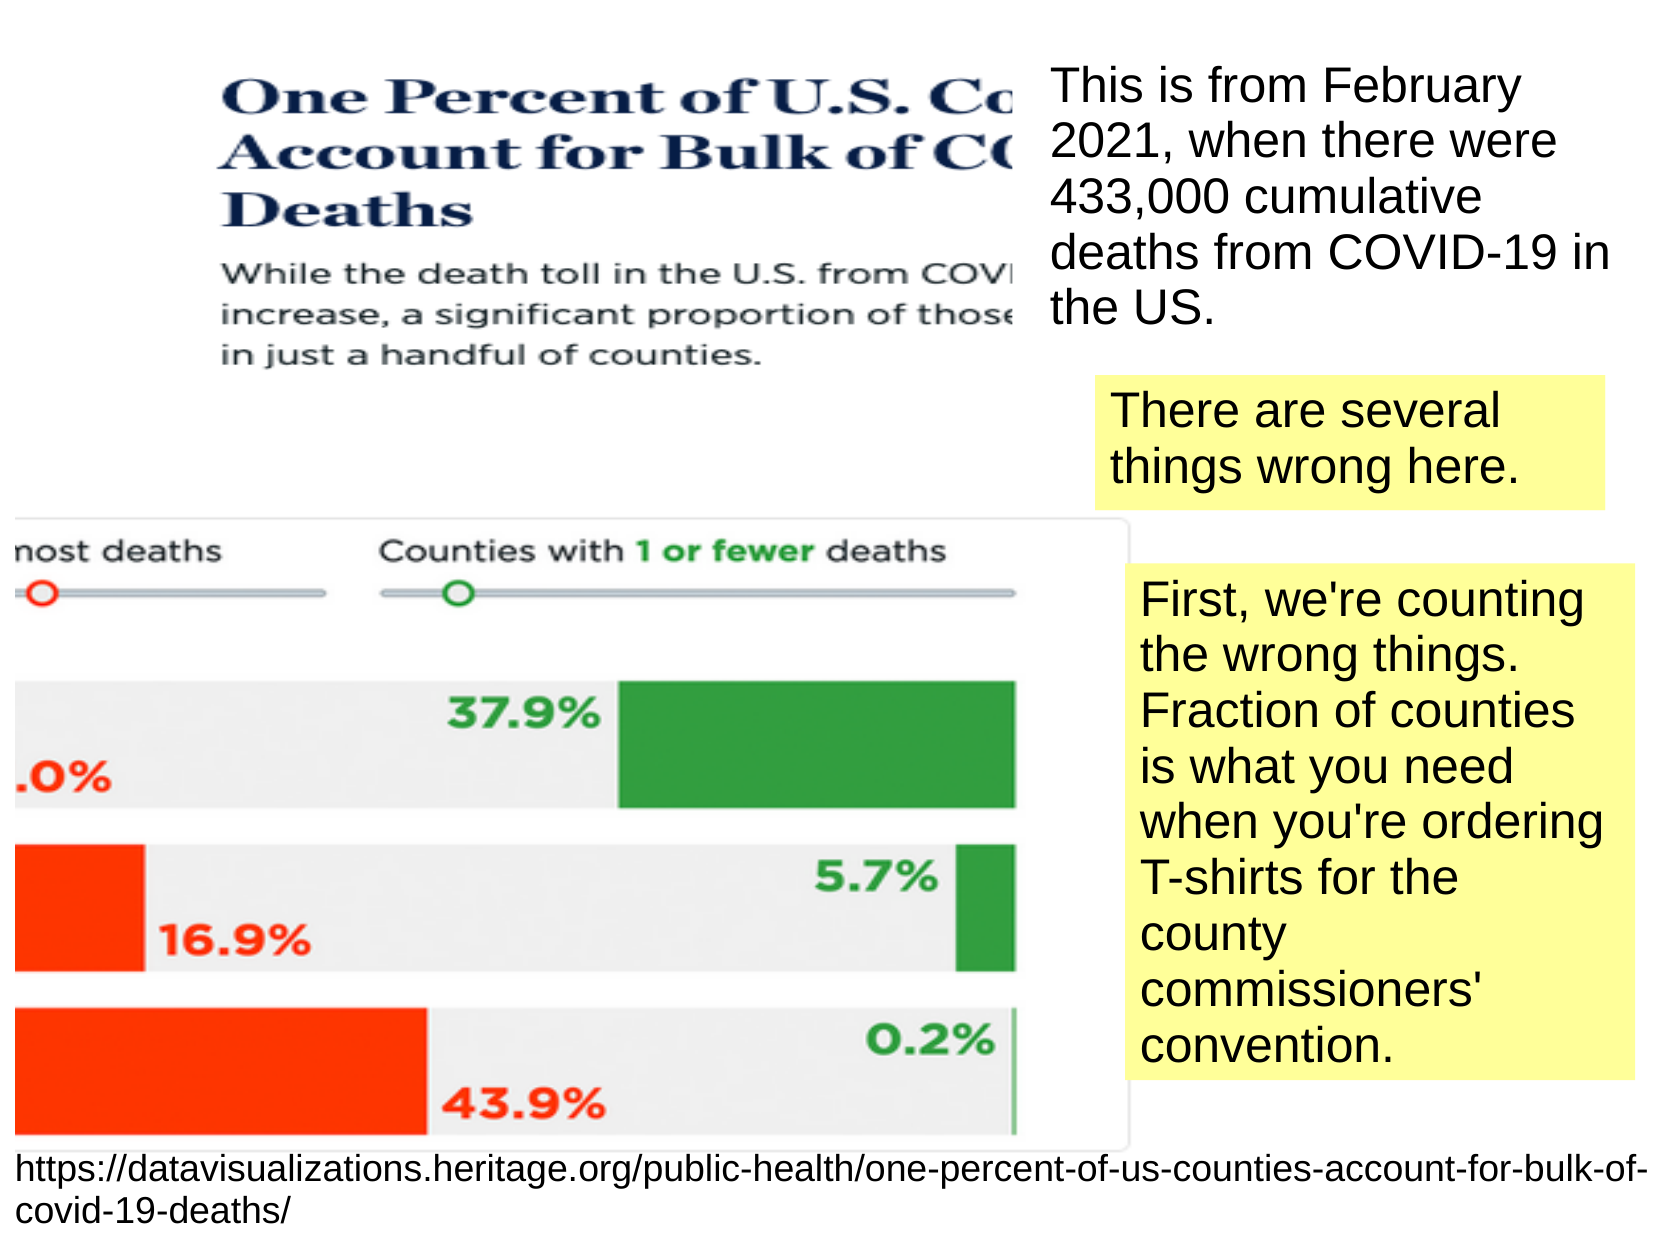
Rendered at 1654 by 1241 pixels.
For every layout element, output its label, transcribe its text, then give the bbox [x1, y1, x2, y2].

text_box https://datavisualizations.heritage.org/public-health/one-percent-of-us-counties-account-for-bulk-of-covid-19-deaths/ [0, 1140, 1654, 1239]
text_box There are several things wrong here. [1095, 375, 1606, 511]
text_box This is from February 2021, when there were 433,000 cumulative deaths from COVID-19 in the US. [1035, 49, 1654, 344]
picture [15, 0, 1306, 1140]
text_box First, we're counting the wrong things. Fraction of counties is what you need when you're ordering T-shirts for the county commissioners' convention. [1125, 563, 1636, 1081]
